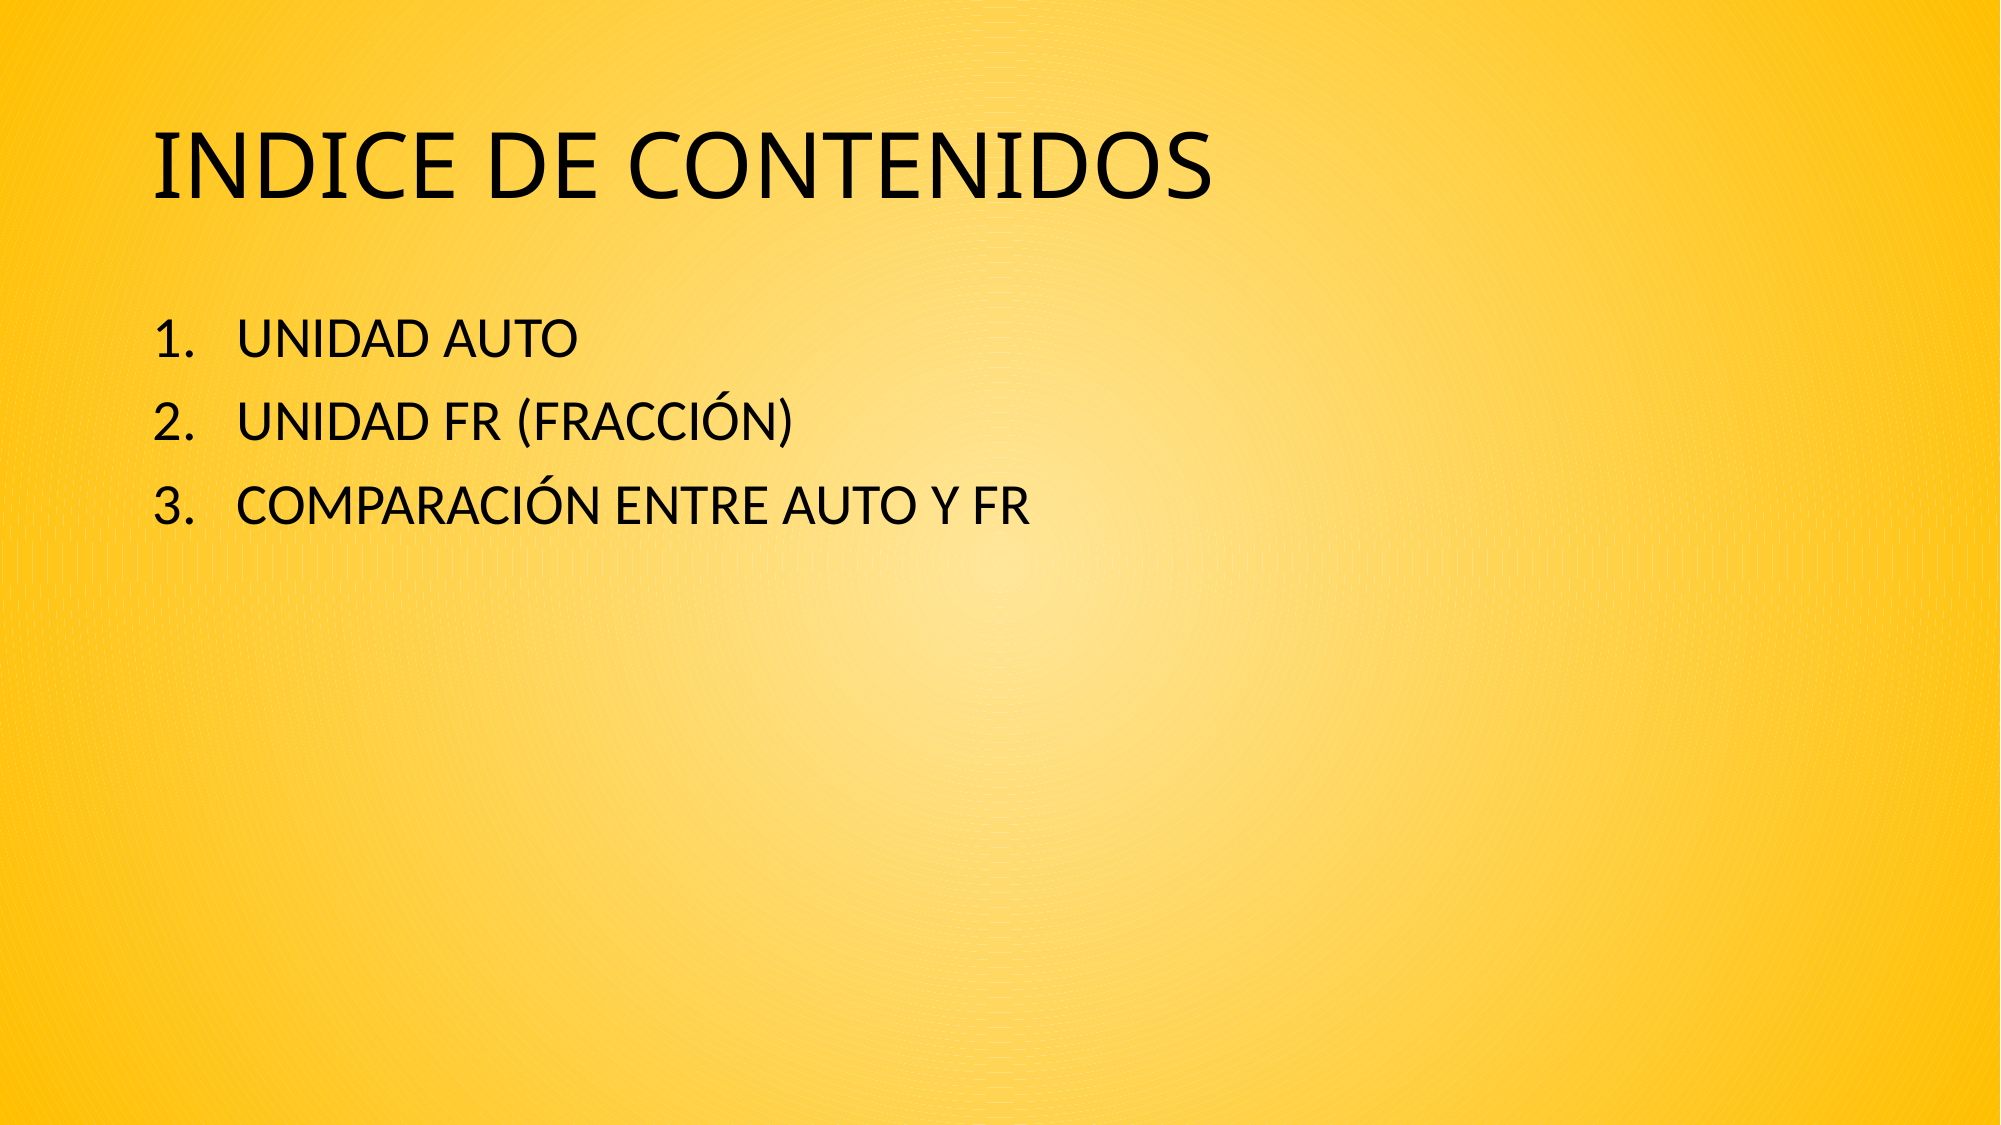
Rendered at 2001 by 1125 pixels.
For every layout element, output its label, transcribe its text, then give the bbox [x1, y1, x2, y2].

title INDICE DE CONTENIDOS [137, 59, 1863, 278]
list UNIDAD AUTO UNIDAD FR (FRACCIÓN) COMPARACIÓN ENTRE AUTO Y FR [137, 299, 1863, 1014]
